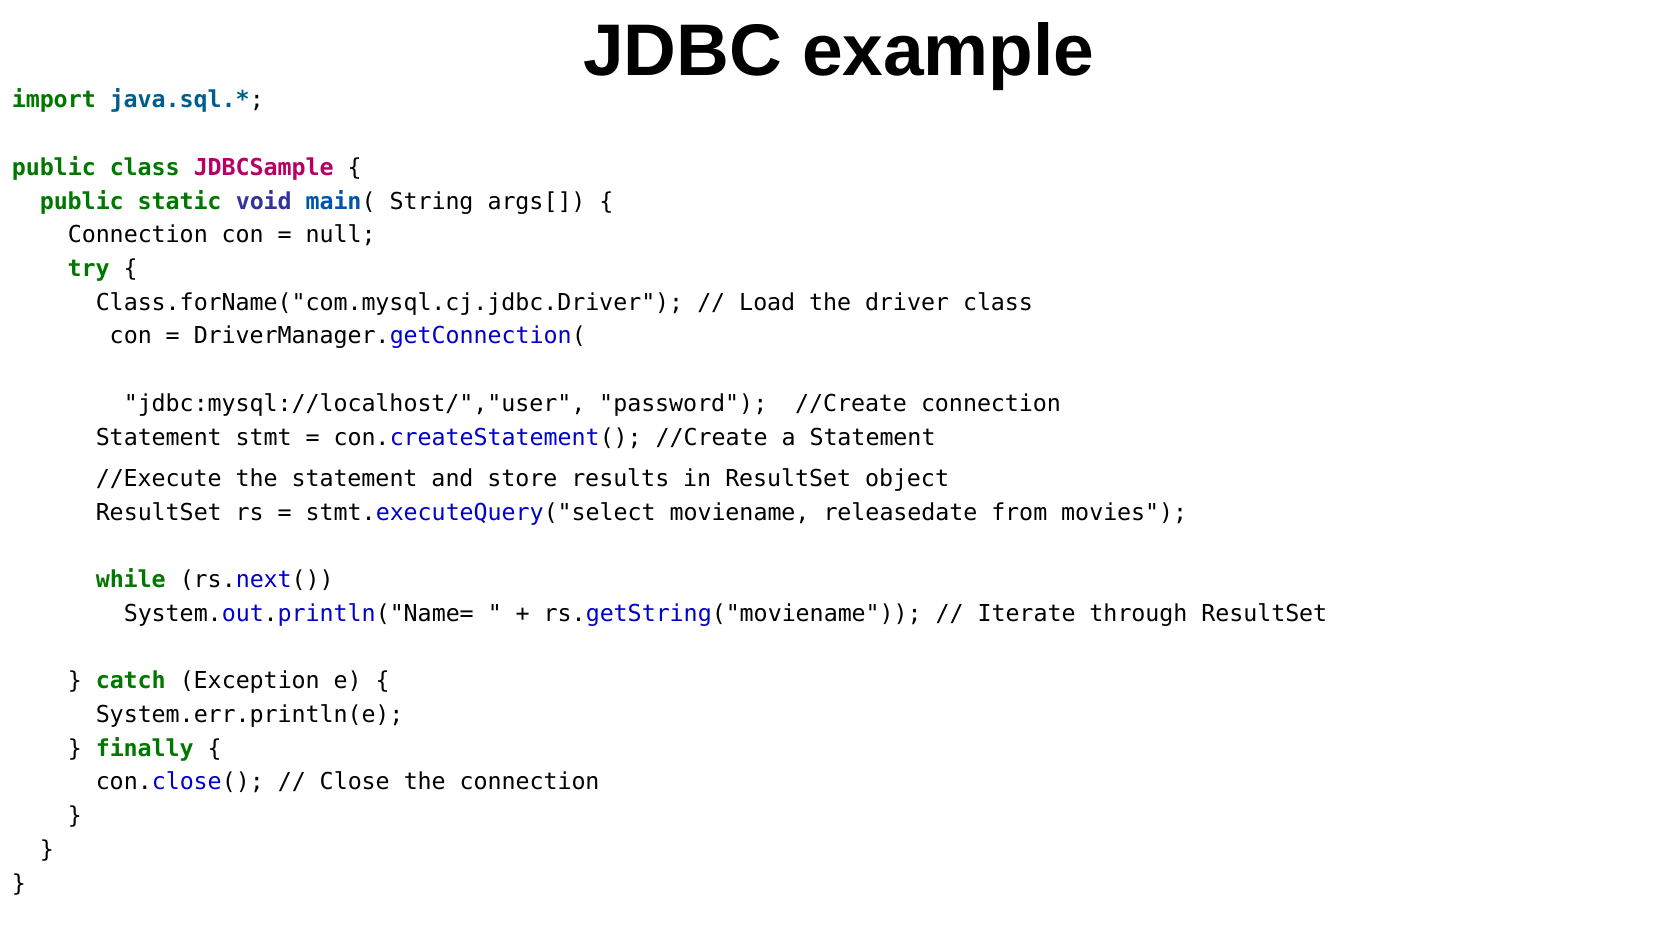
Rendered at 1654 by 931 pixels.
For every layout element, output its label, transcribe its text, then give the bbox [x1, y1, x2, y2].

list import java.sql.*; public class JDBCSample { public static void main( String args[]) { Connection con = null; try { Class.forName("com.mysql.cj.jdbc.Driver"); // Load the driver class con = DriverManager.getConnection( "jdbc:mysql://localhost/","user", "password"); //Create connection Statement stmt = con.createStatement(); //Create a Statement //Execute the statement and store results in ResultSet object ResultSet rs = stmt.executeQuery("select moviename, releasedate from movies"); while (rs.next()) System.out.println("Name= " + rs.getString("moviename")); // Iterate through ResultSet } catch (Exception e) { System.err.println(e); } finally { con.close(); // Close the connection } } } [11, 79, 1630, 922]
title JDBC example [94, 8, 1583, 79]
